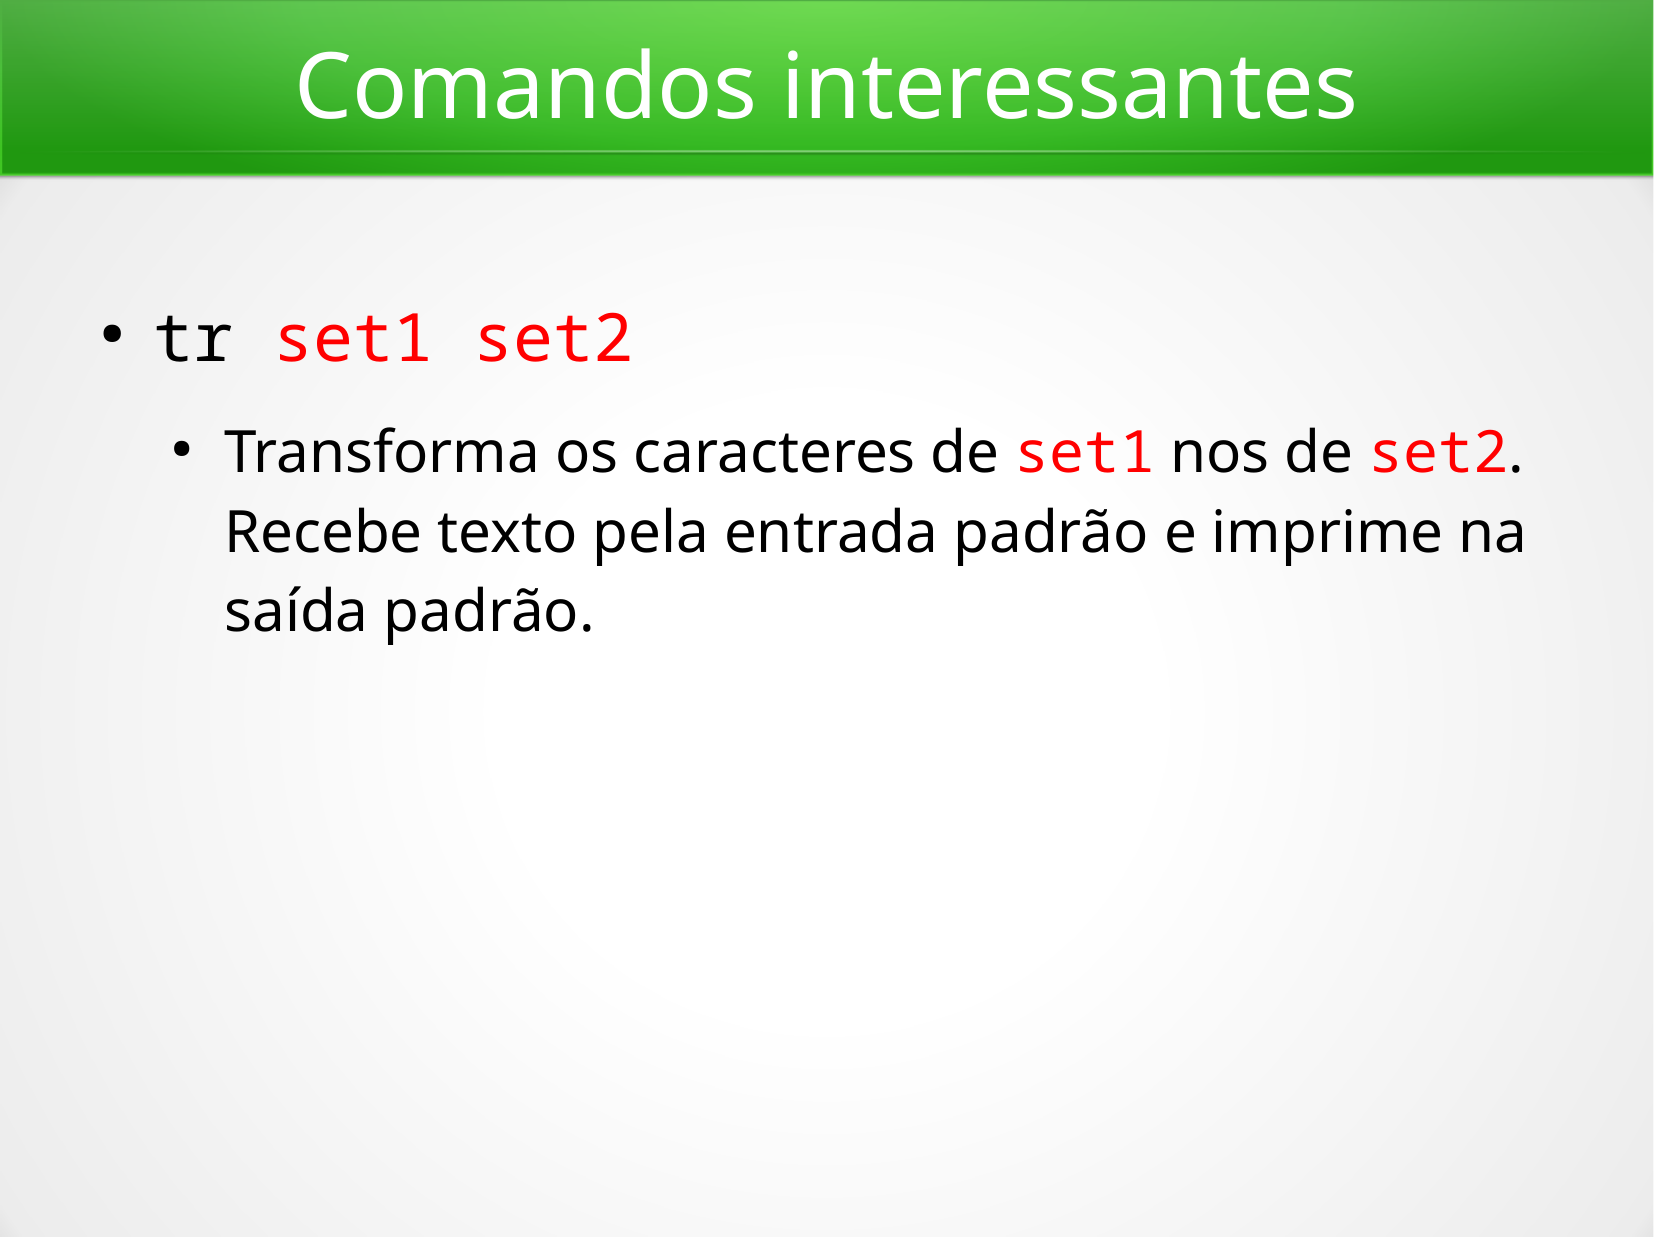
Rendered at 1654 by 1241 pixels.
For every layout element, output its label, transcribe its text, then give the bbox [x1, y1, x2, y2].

title Comandos interessantes [82, 11, 1571, 154]
picture [0, 0, 1654, 1237]
list tr set1 set2 Transforma os caracteres de set1 nos de set2. Recebe texto pela entrada padrão e imprime na saída padrão. [82, 290, 1571, 1146]
